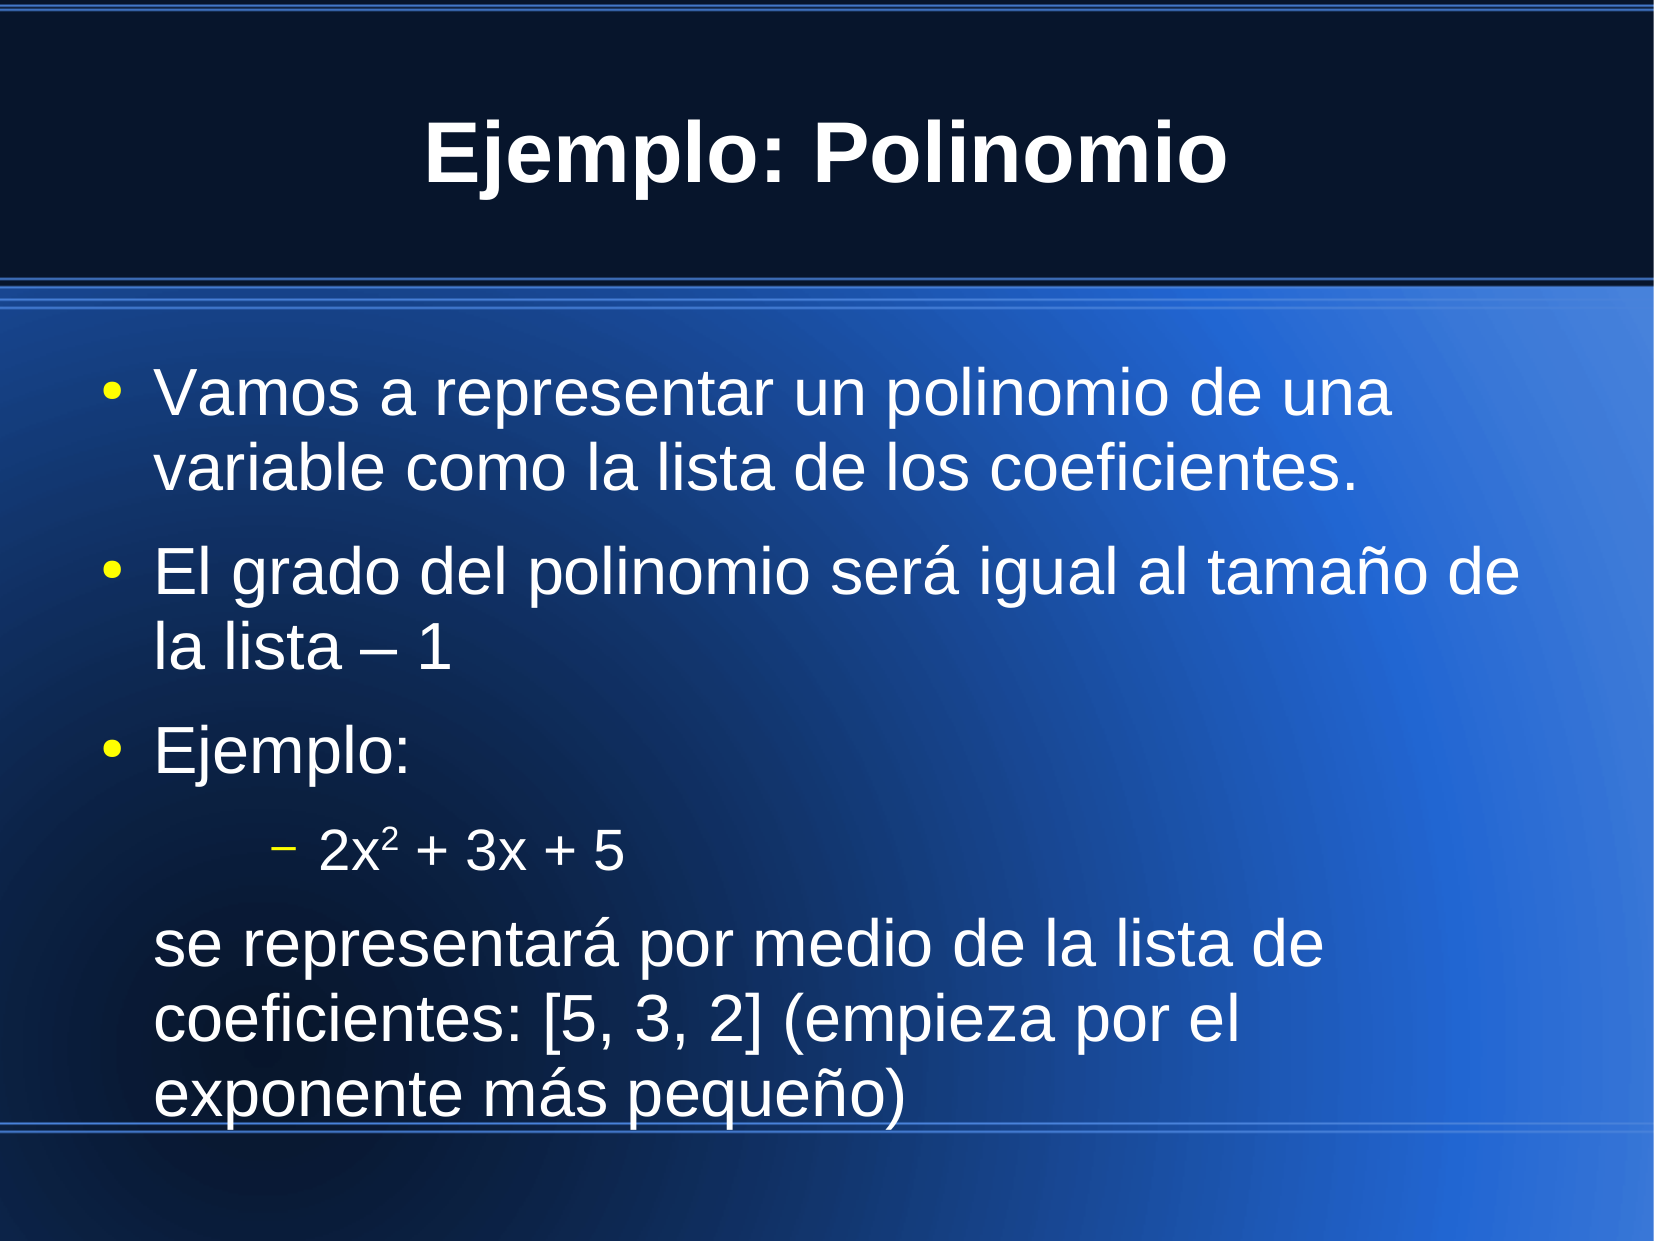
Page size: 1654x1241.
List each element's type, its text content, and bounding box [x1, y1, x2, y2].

picture [0, 0, 1654, 1241]
title Ejemplo: Polinomio [82, 49, 1571, 257]
list Vamos a representar un polinomio de una variable como la lista de los coeficientes. El grado del polinomio será igual al tamaño de la lista – 1 Ejemplo: 2x2 + 3x + 5 se representará por medio de la lista de coeficientes: [5, 3, 2] (empieza por el exponente más pequeño) [82, 355, 1571, 1133]
